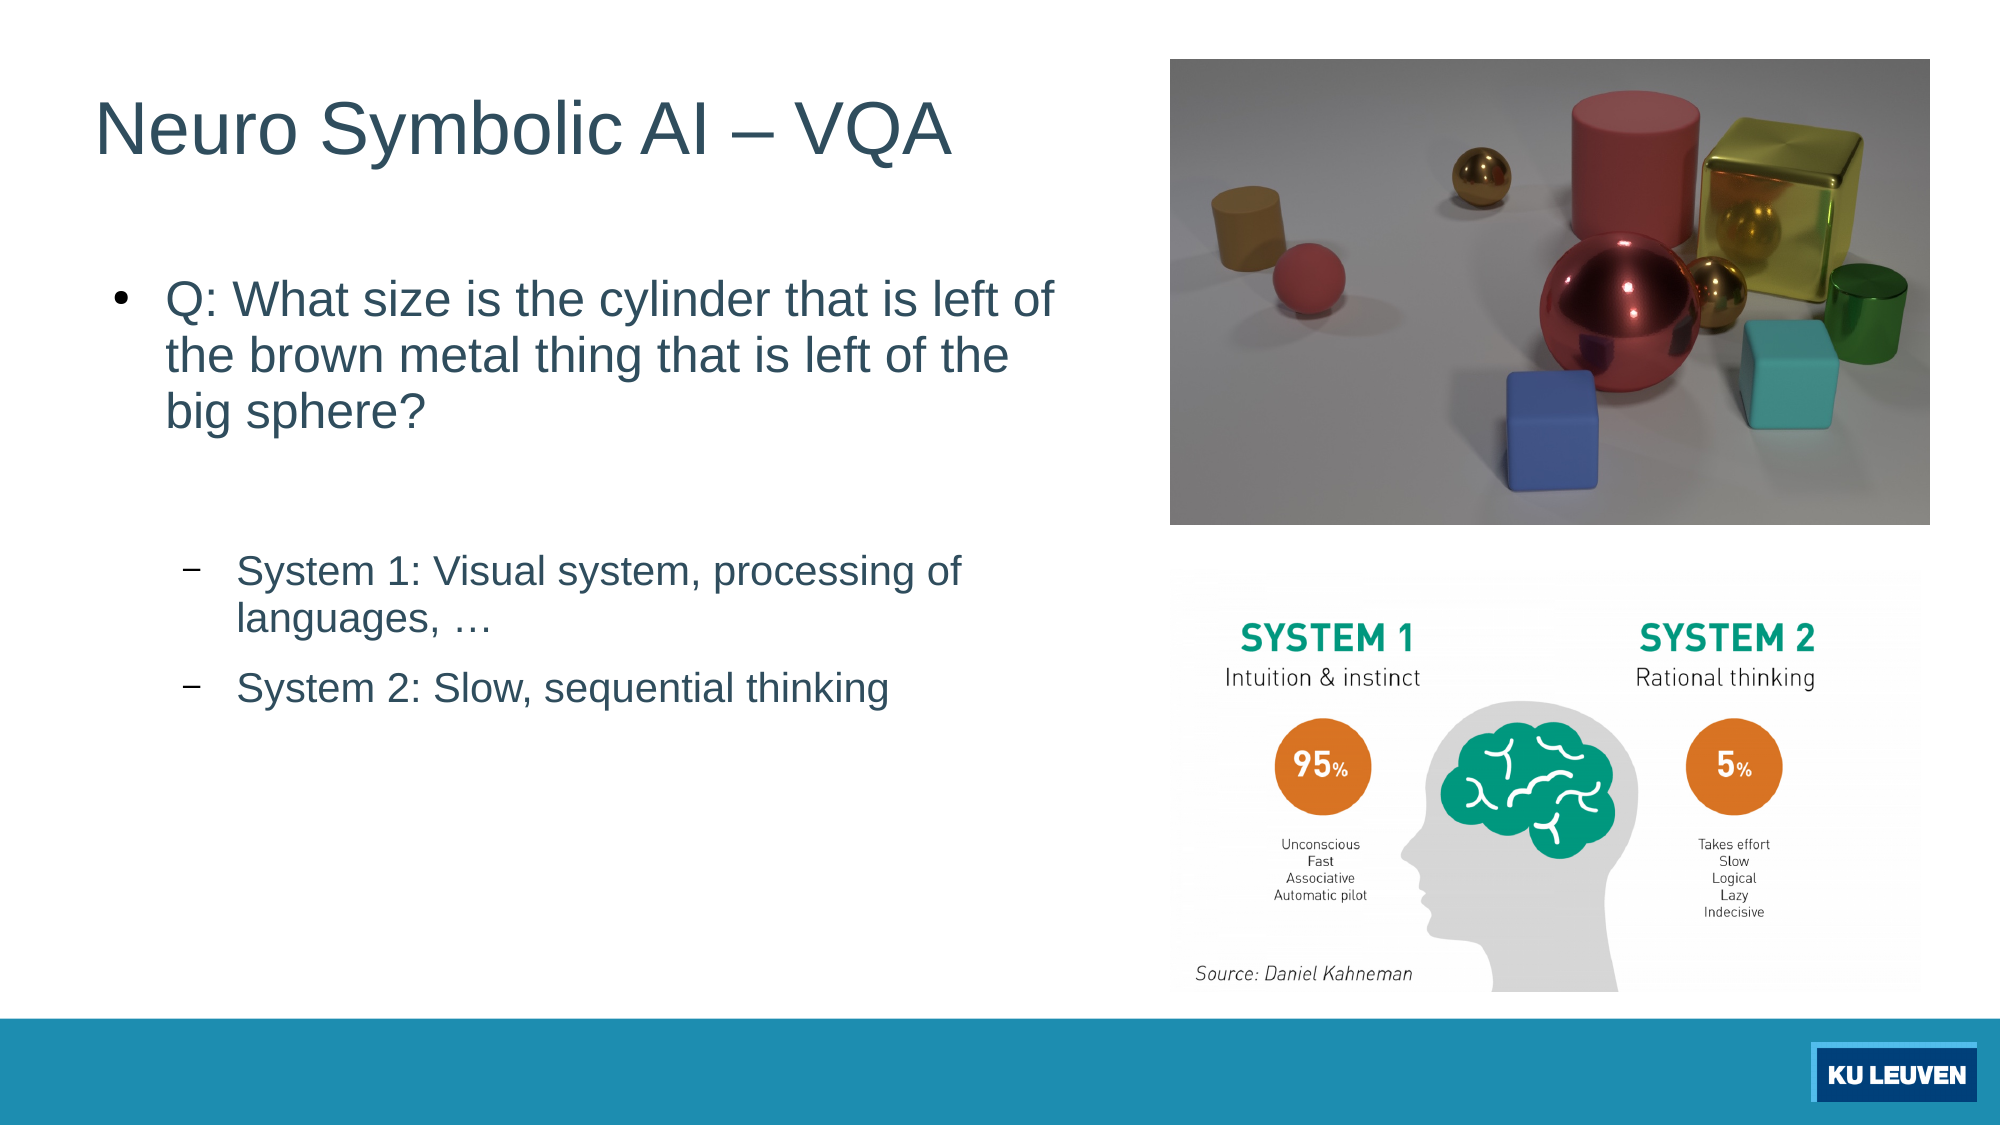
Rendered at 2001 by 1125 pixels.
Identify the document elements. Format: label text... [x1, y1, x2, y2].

picture [1811, 1042, 1977, 1102]
list Q: What size is the cylinder that is left of the brown metal thing that is left of the big sphere? System 1: Visual system, processing of languages, … System 2: Slow, sequential thinking [94, 271, 1066, 1004]
title Neuro Symbolic AI – VQA [94, 33, 1906, 223]
picture [1170, 569, 1921, 992]
picture [1170, 59, 1930, 526]
